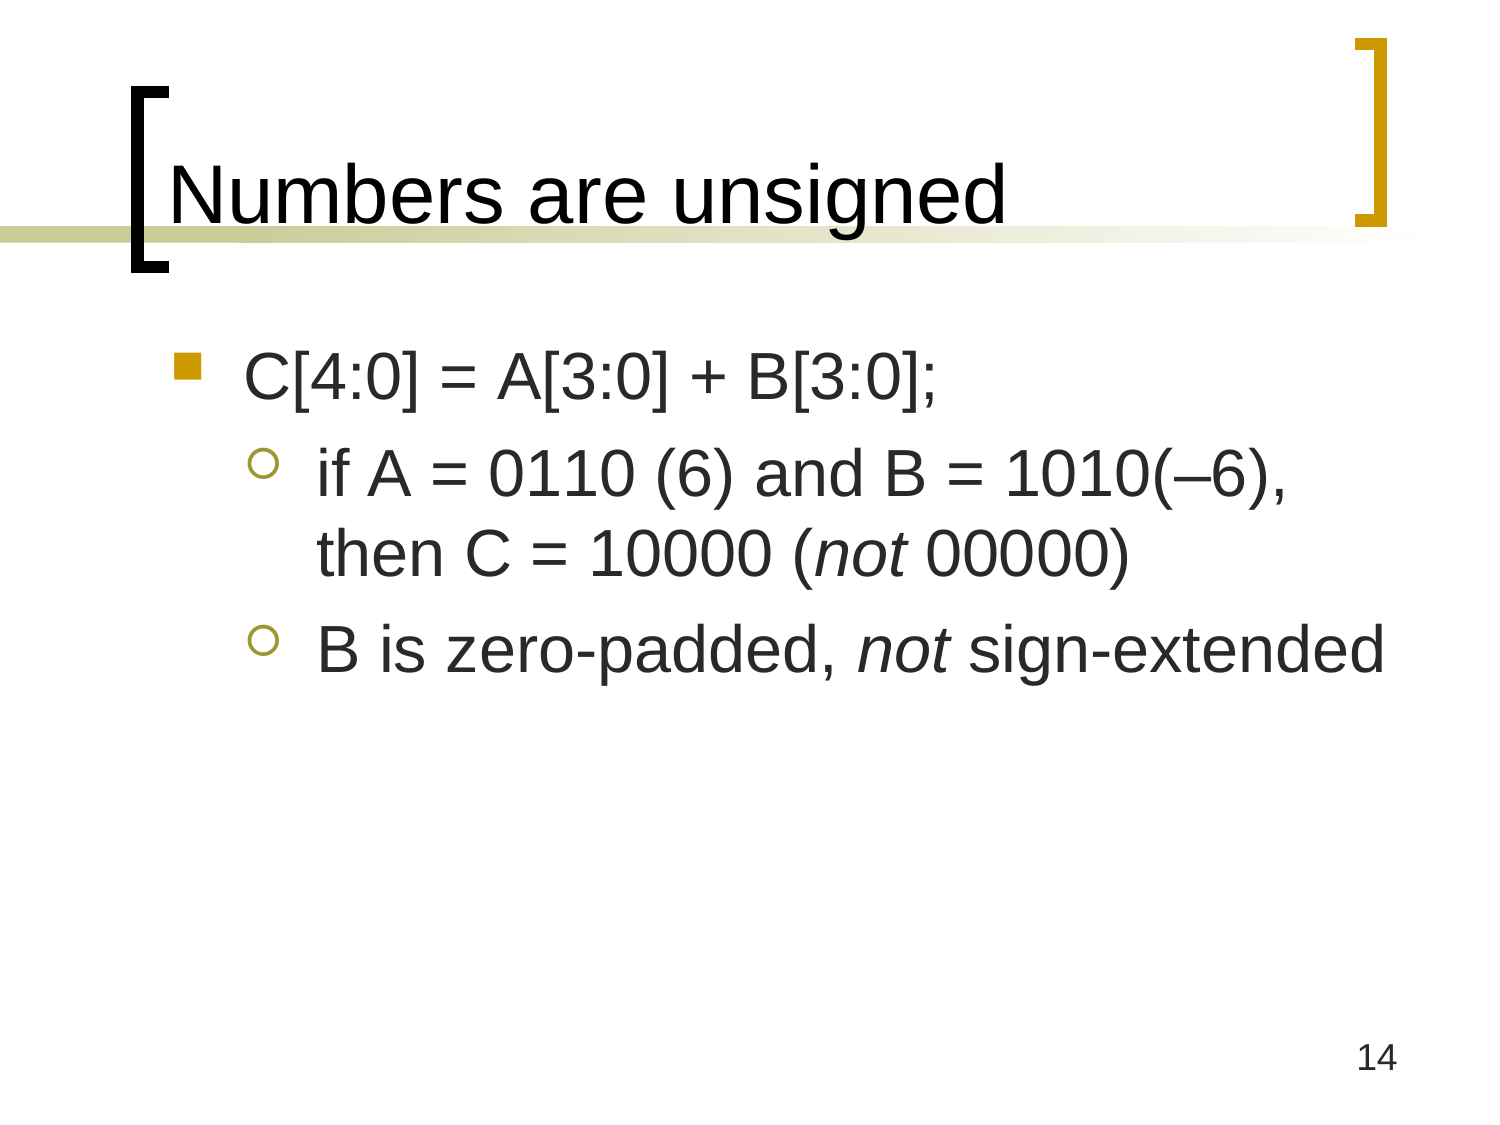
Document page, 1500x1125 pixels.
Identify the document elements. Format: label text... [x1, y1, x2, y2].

list C[4:0] = A[3:0] + B[3:0]; if A = 0110 (6) and B = 1010(–6), then C = 10000 (not 00000) B is zero-padded, not sign-extended [155, 324, 1413, 1000]
title Numbers are unsigned [152, 15, 1328, 248]
